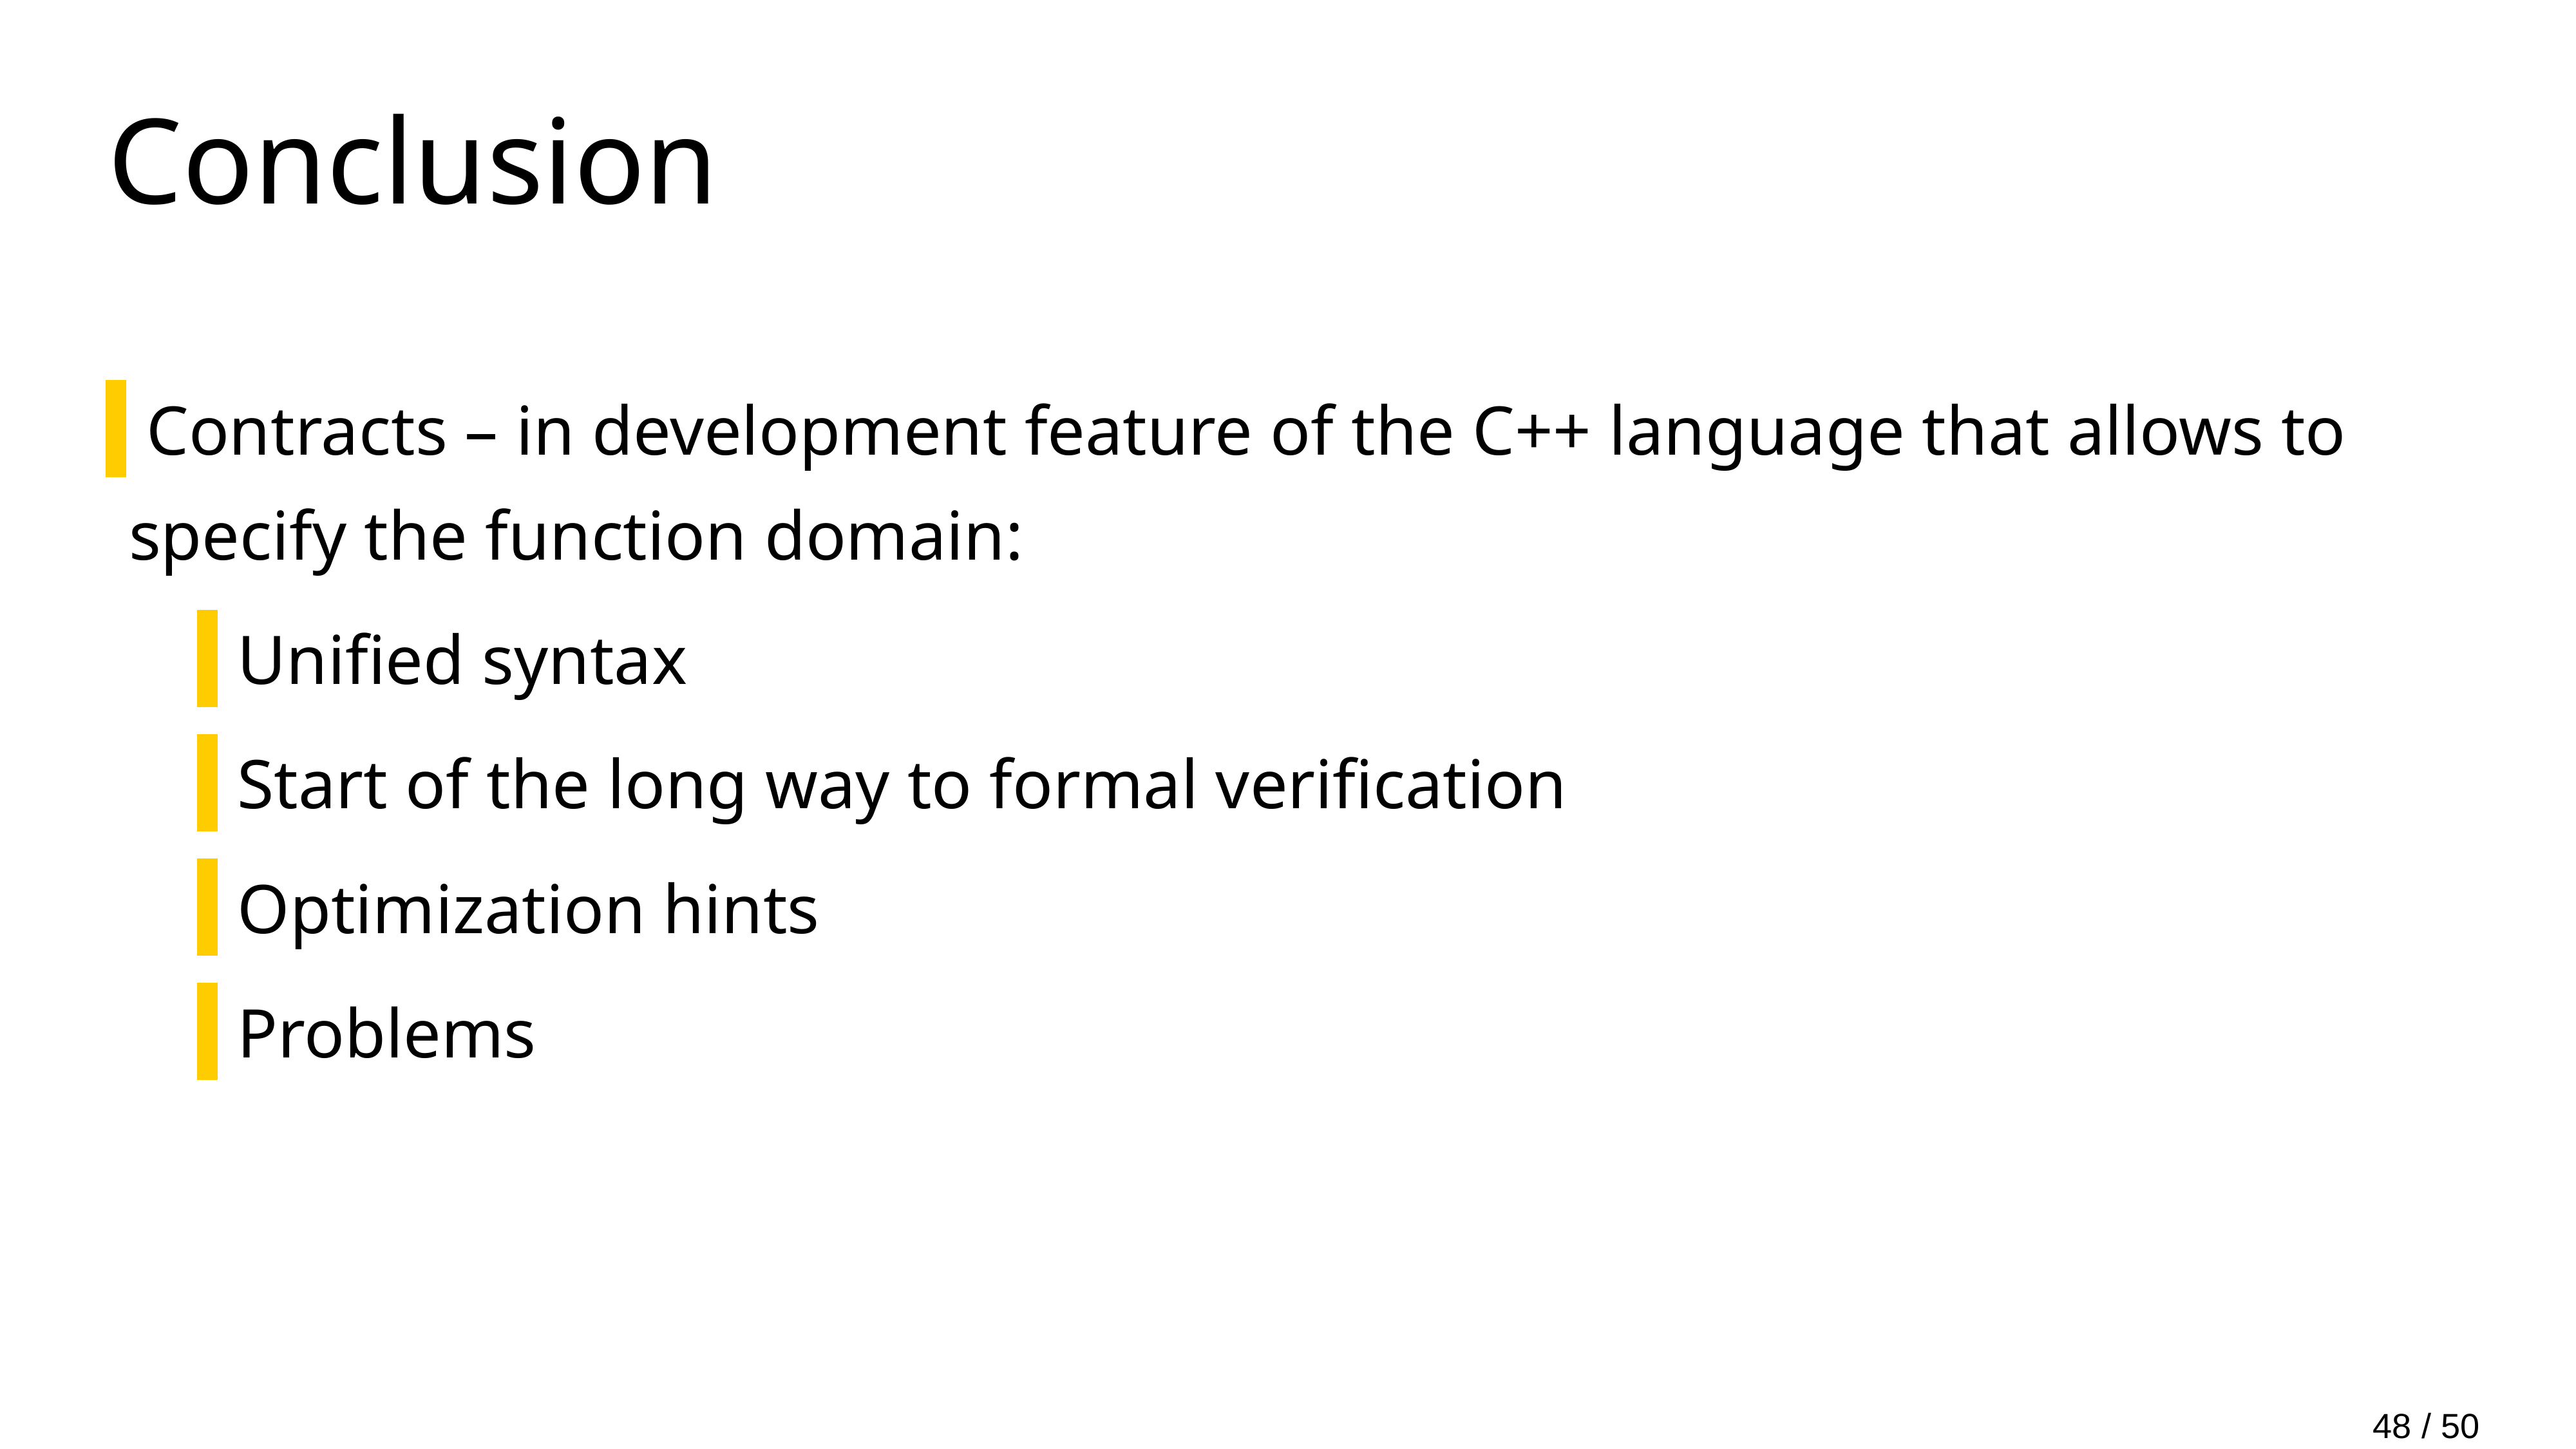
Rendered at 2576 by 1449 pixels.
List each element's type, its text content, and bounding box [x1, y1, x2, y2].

text_box <number> / 50 [2363, 1402, 2576, 1449]
text_box Contracts – in development feature of the C++ language that allows to specify the function domain: Unified syntax Start of the long way to formal verification Optimization hints Problems [96, 364, 2512, 1419]
title Conclusion [108, 80, 2468, 242]
